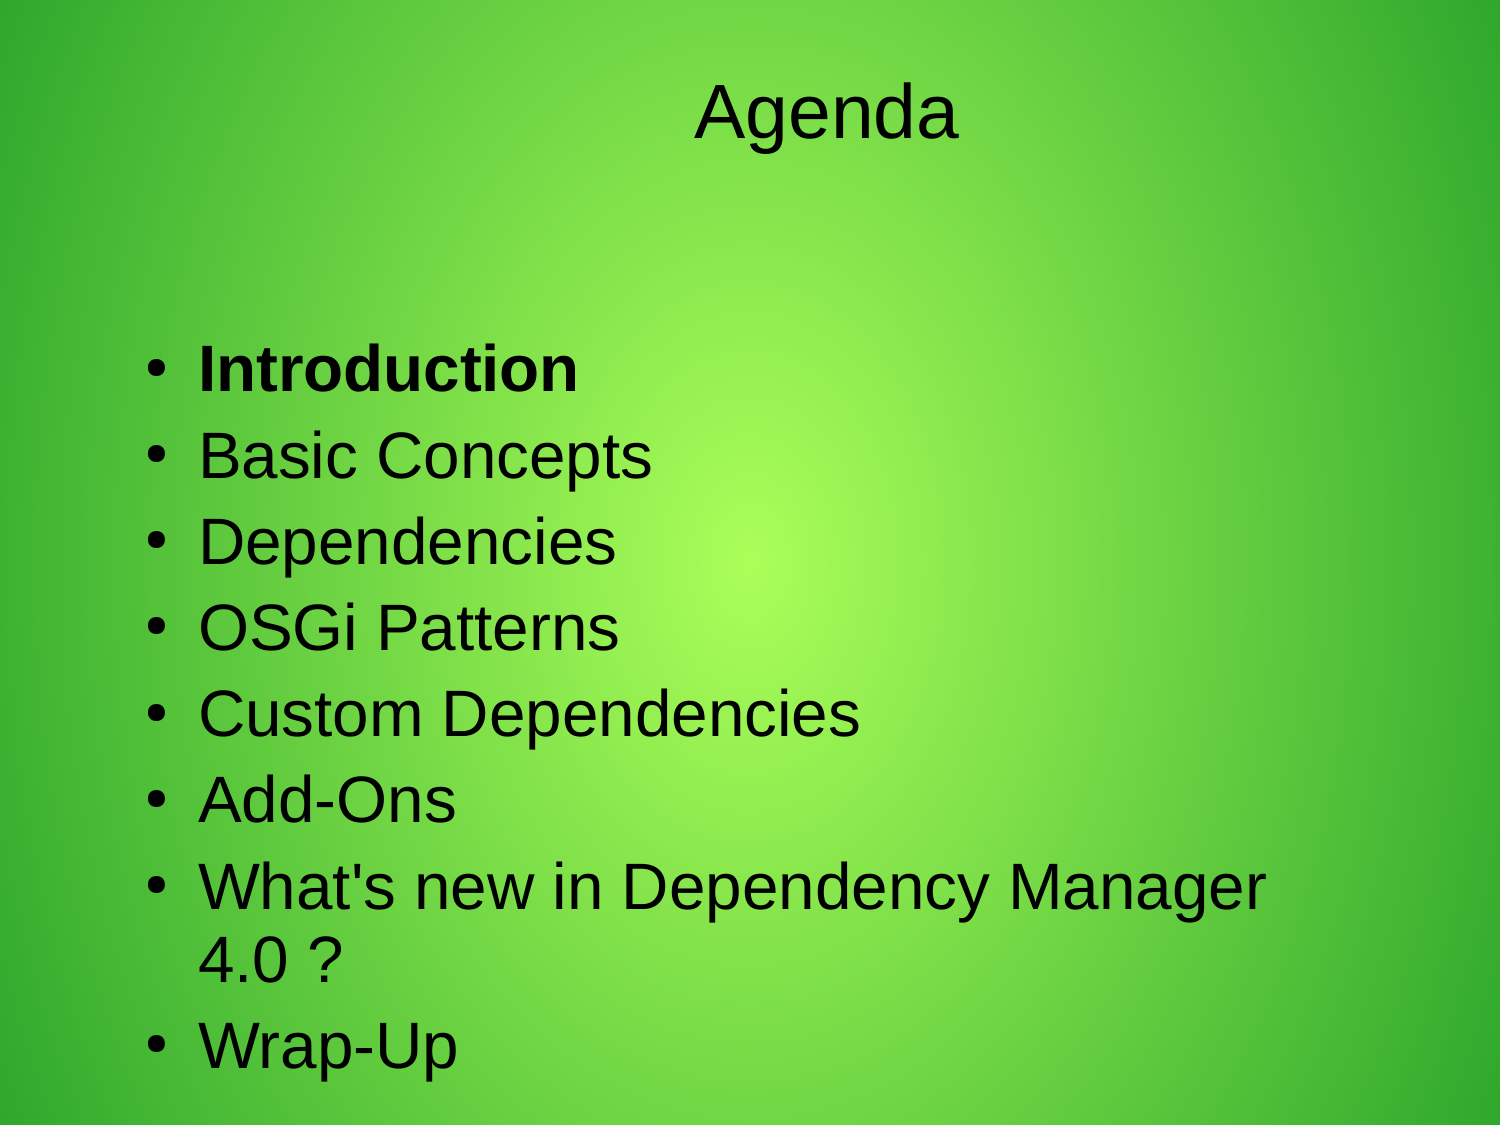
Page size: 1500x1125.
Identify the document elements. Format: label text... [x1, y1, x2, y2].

title Agenda [82, 35, 1500, 189]
list Introduction Basic Concepts Dependencies OSGi Patterns Custom Dependencies Add-Ons What's new in Dependency Manager 4.0 ? Wrap-Up [112, 324, 1388, 978]
